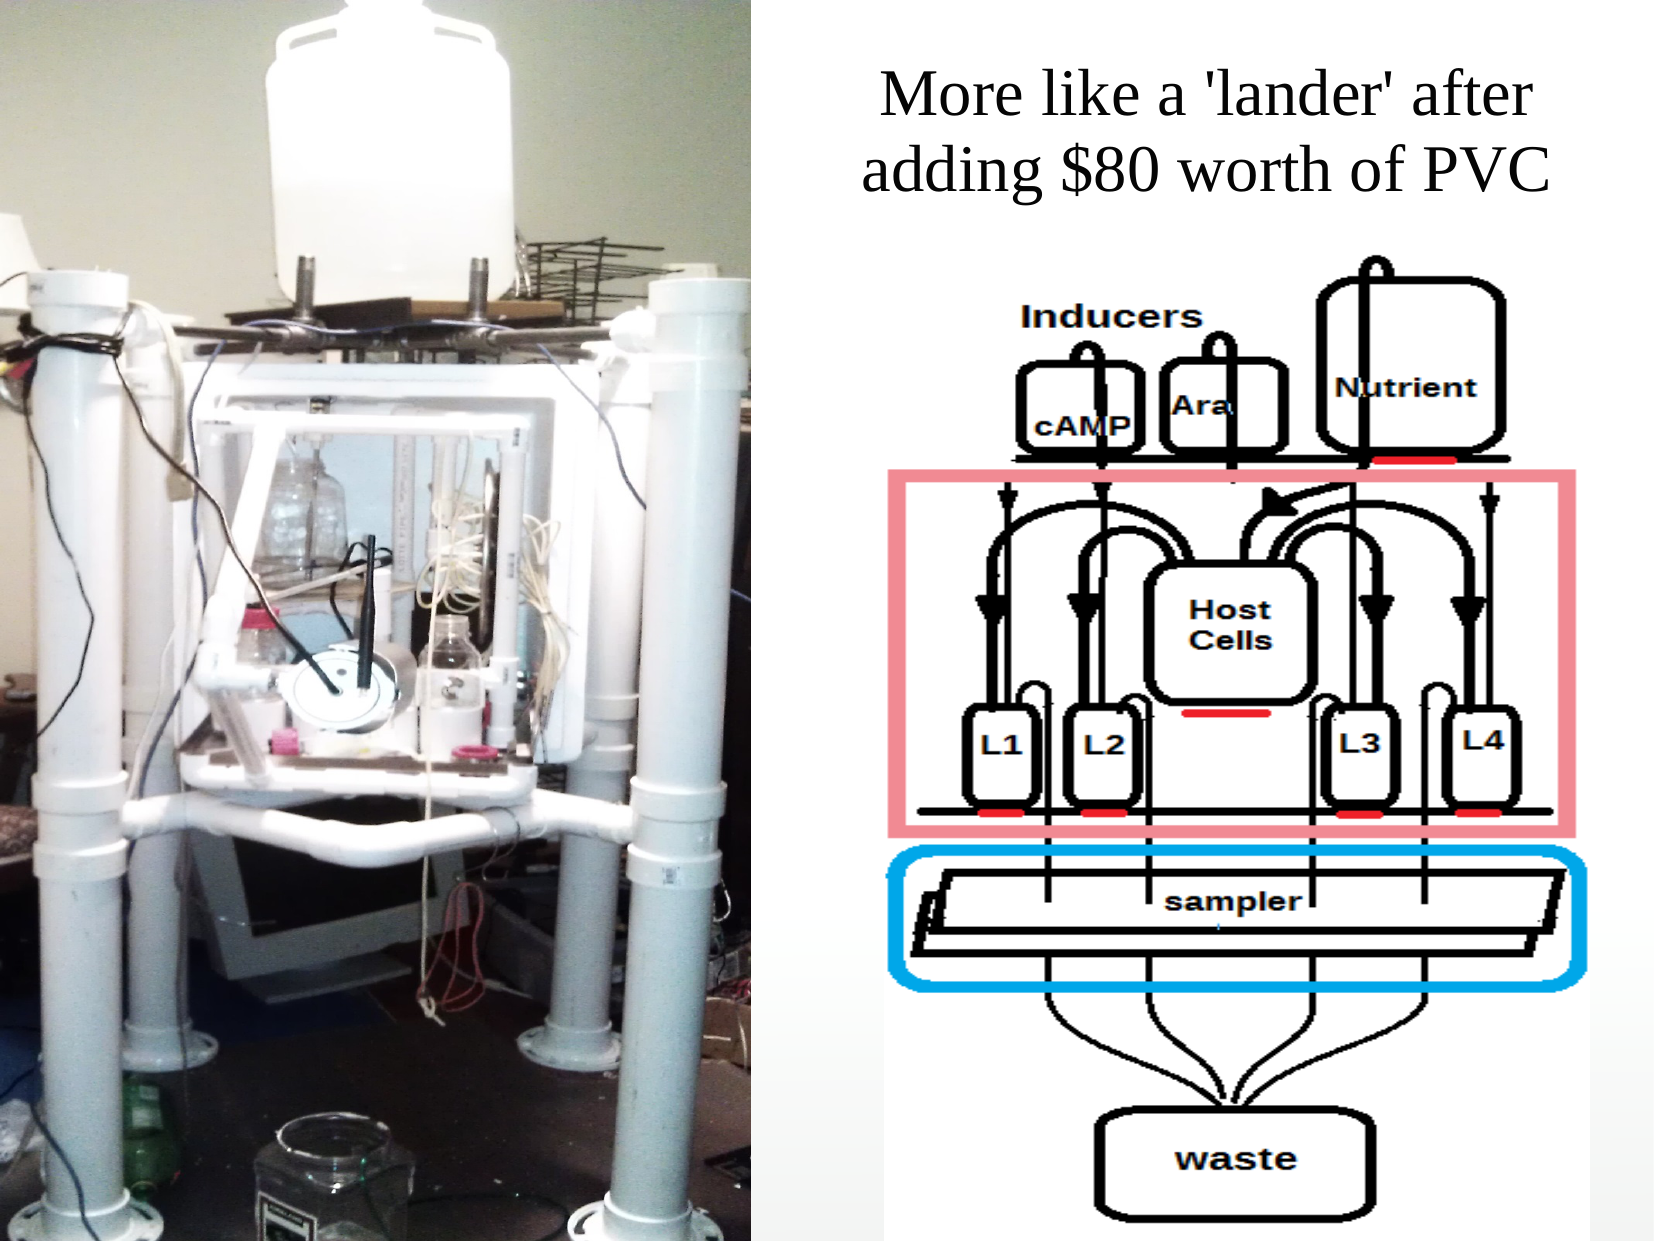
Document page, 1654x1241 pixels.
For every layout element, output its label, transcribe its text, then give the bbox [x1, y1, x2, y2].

text_box More like a 'lander' after adding $80 worth of PVC [825, 15, 1591, 243]
picture [0, 0, 1654, 1241]
